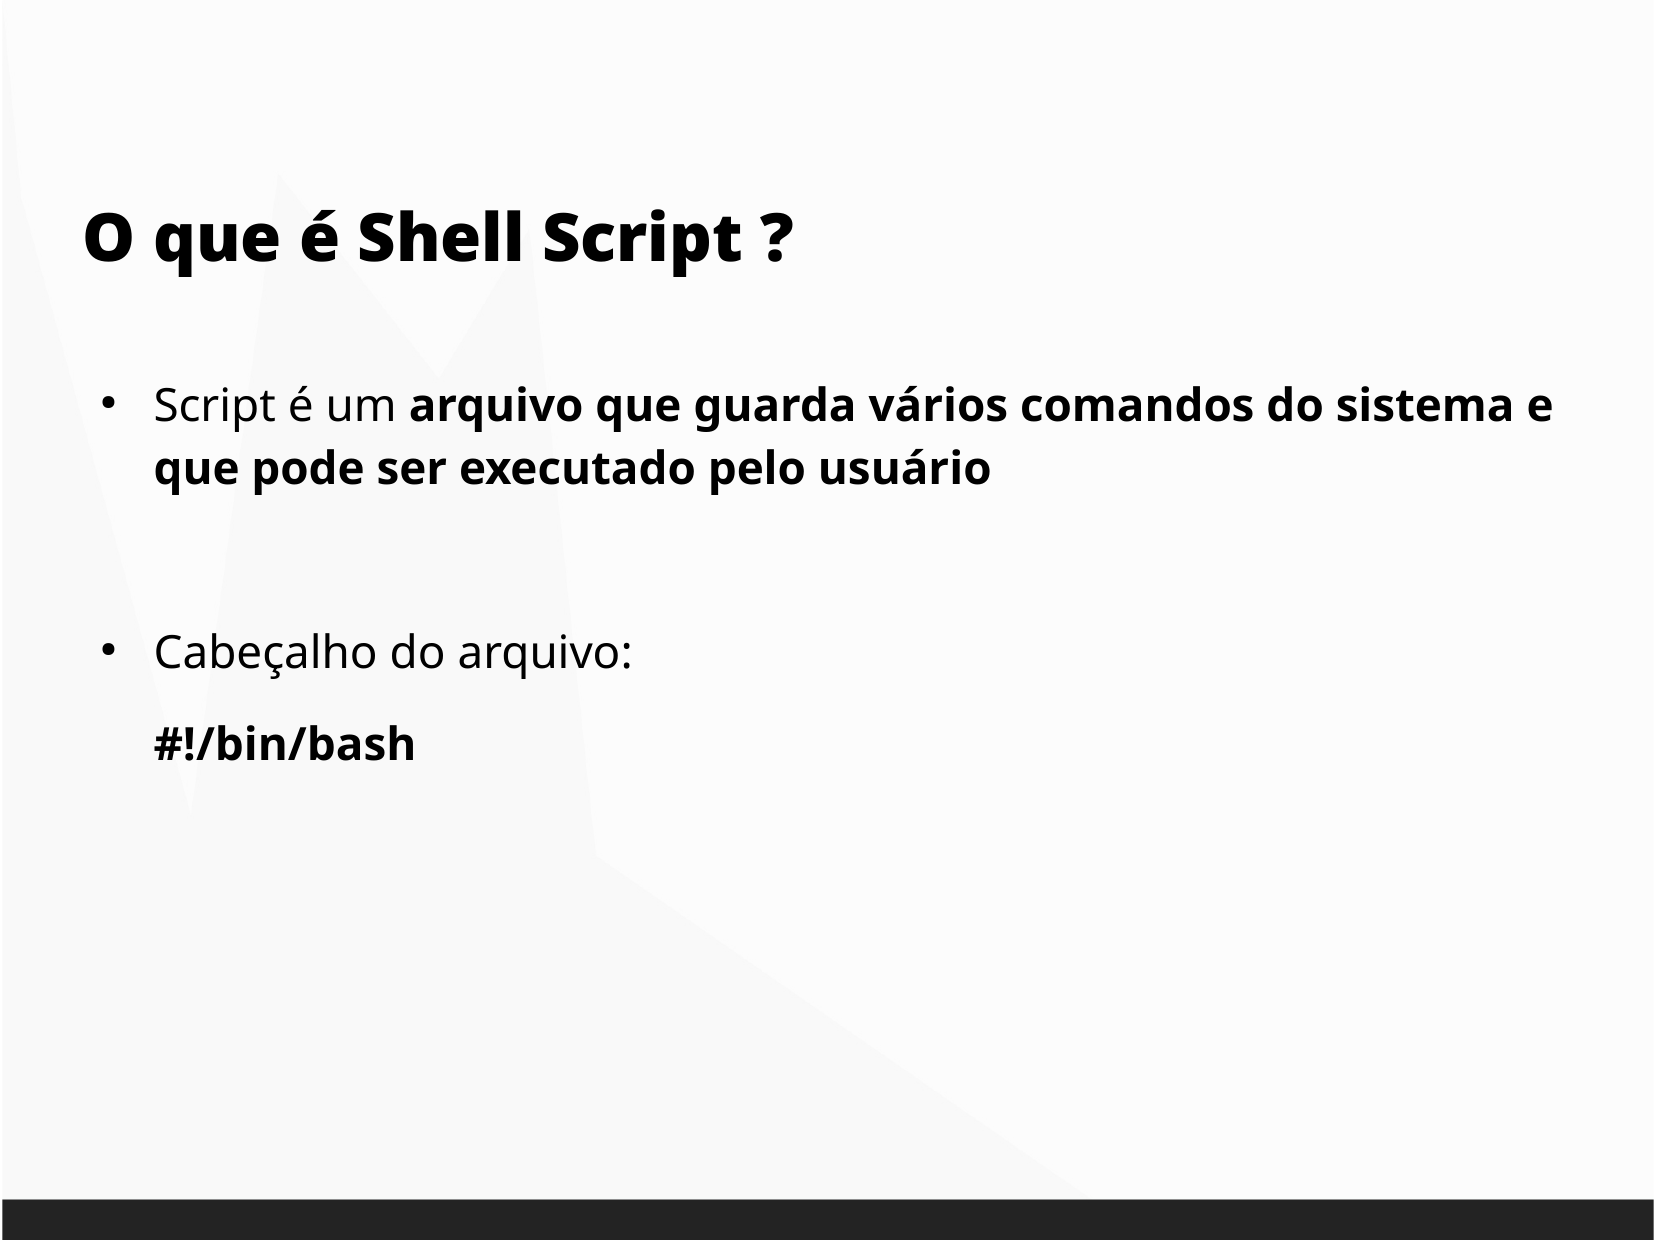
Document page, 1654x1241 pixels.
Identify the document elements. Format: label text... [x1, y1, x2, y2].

picture [2, 0, 1654, 1241]
title O que é Shell Script ? [82, 132, 1571, 340]
list Script é um arquivo que guarda vários comandos do sistema e que pode ser executado pelo usuário Cabeçalho do arquivo: #!/bin/bash [82, 372, 1571, 1093]
